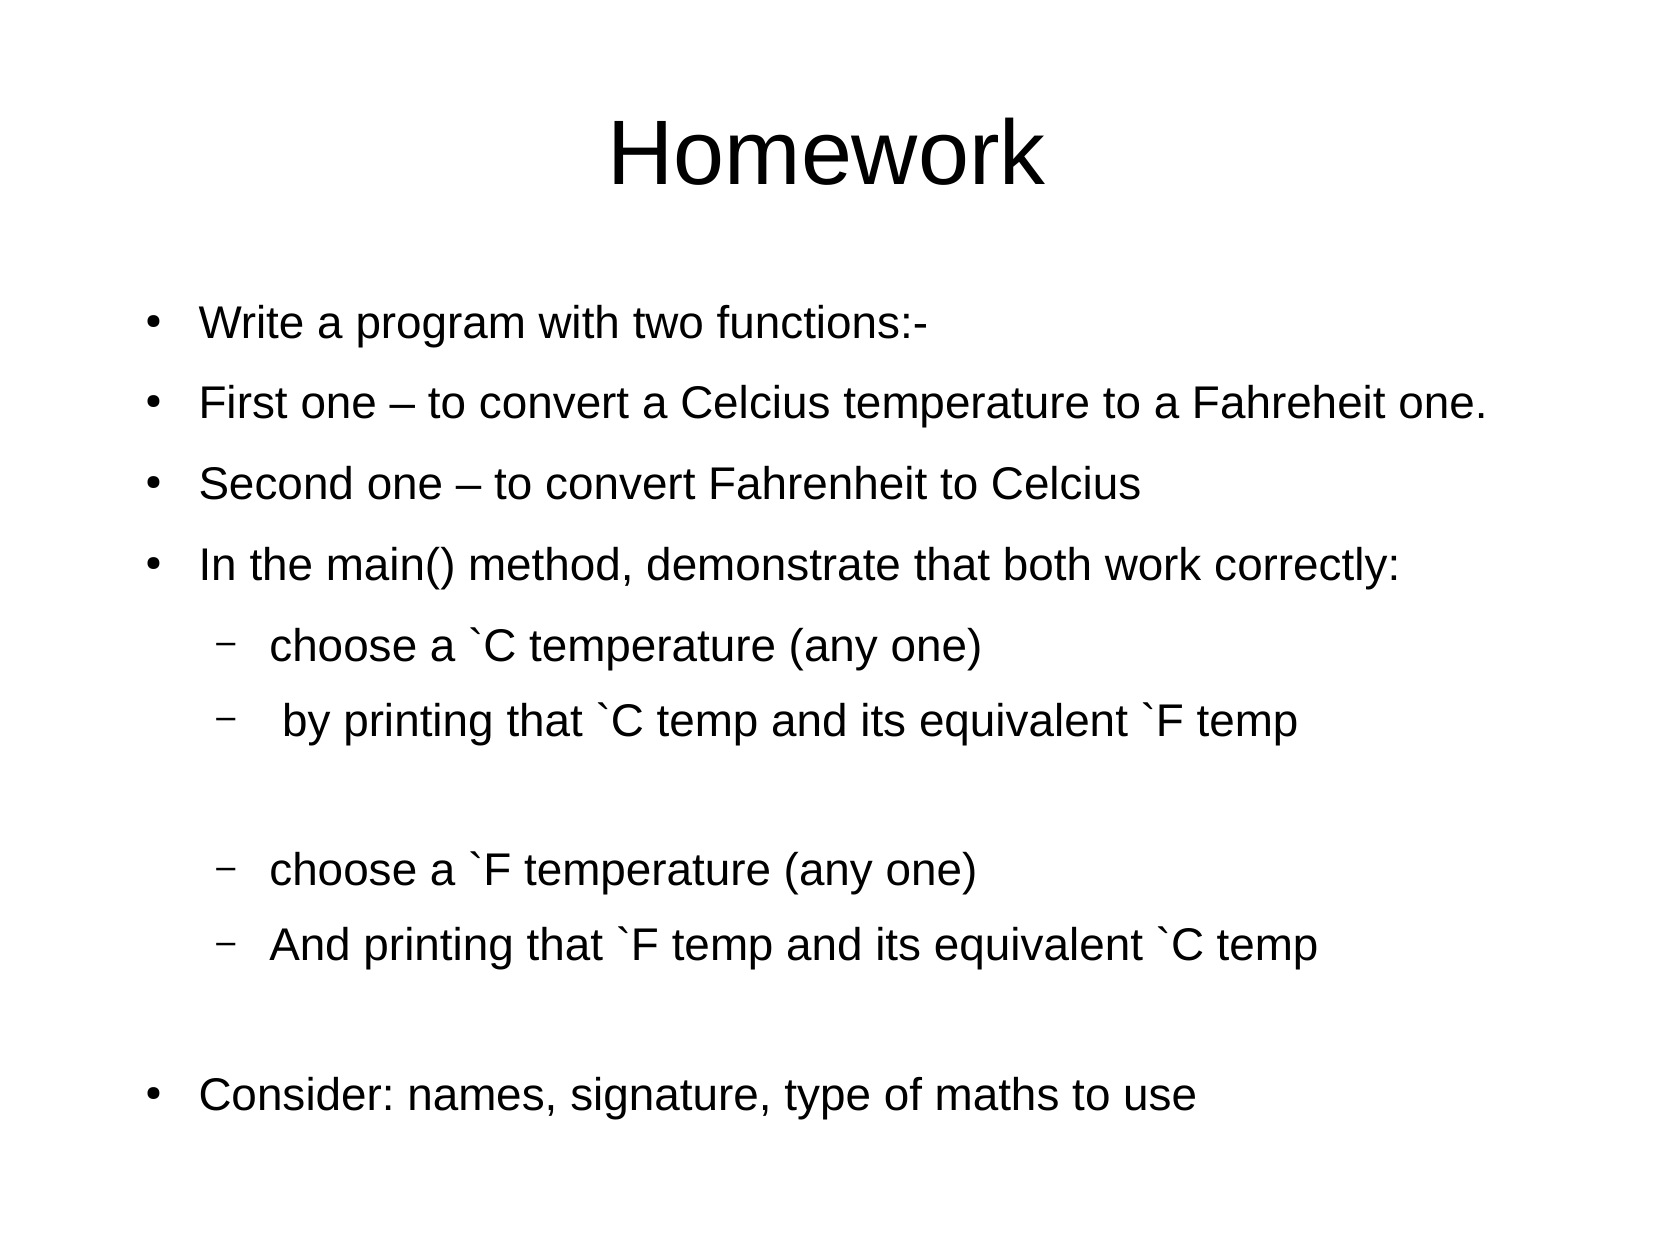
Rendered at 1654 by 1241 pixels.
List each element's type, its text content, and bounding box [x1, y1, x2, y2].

title Homework [82, 49, 1571, 257]
list Write a program with two functions:- First one – to convert a Celcius temperature to a Fahreheit one. Second one – to convert Fahrenheit to Celcius In the main() method, demonstrate that both work correctly: choose a `C temperature (any one) by printing that `C temp and its equivalent `F temp choose a `F temperature (any one) And printing that `F temp and its equivalent `C temp Consider: names, signature, type of maths to use [127, 296, 1583, 1170]
